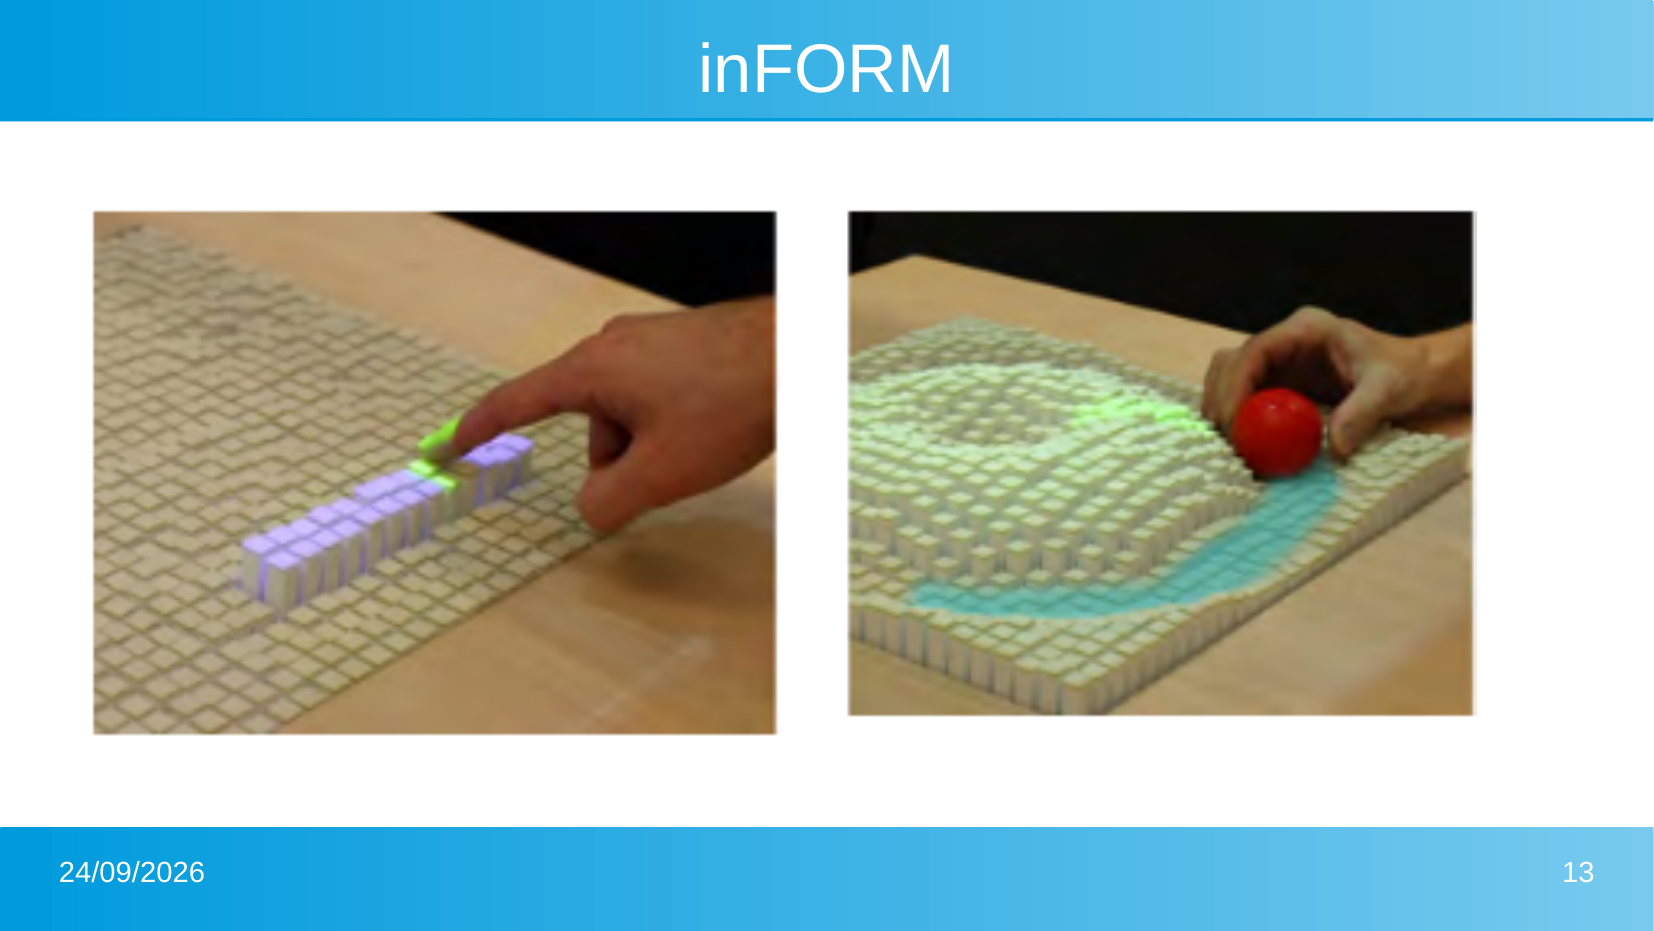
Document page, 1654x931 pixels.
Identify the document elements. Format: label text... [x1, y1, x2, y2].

picture [846, 206, 1477, 720]
picture [88, 206, 781, 739]
title inFORM [59, 29, 1595, 108]
